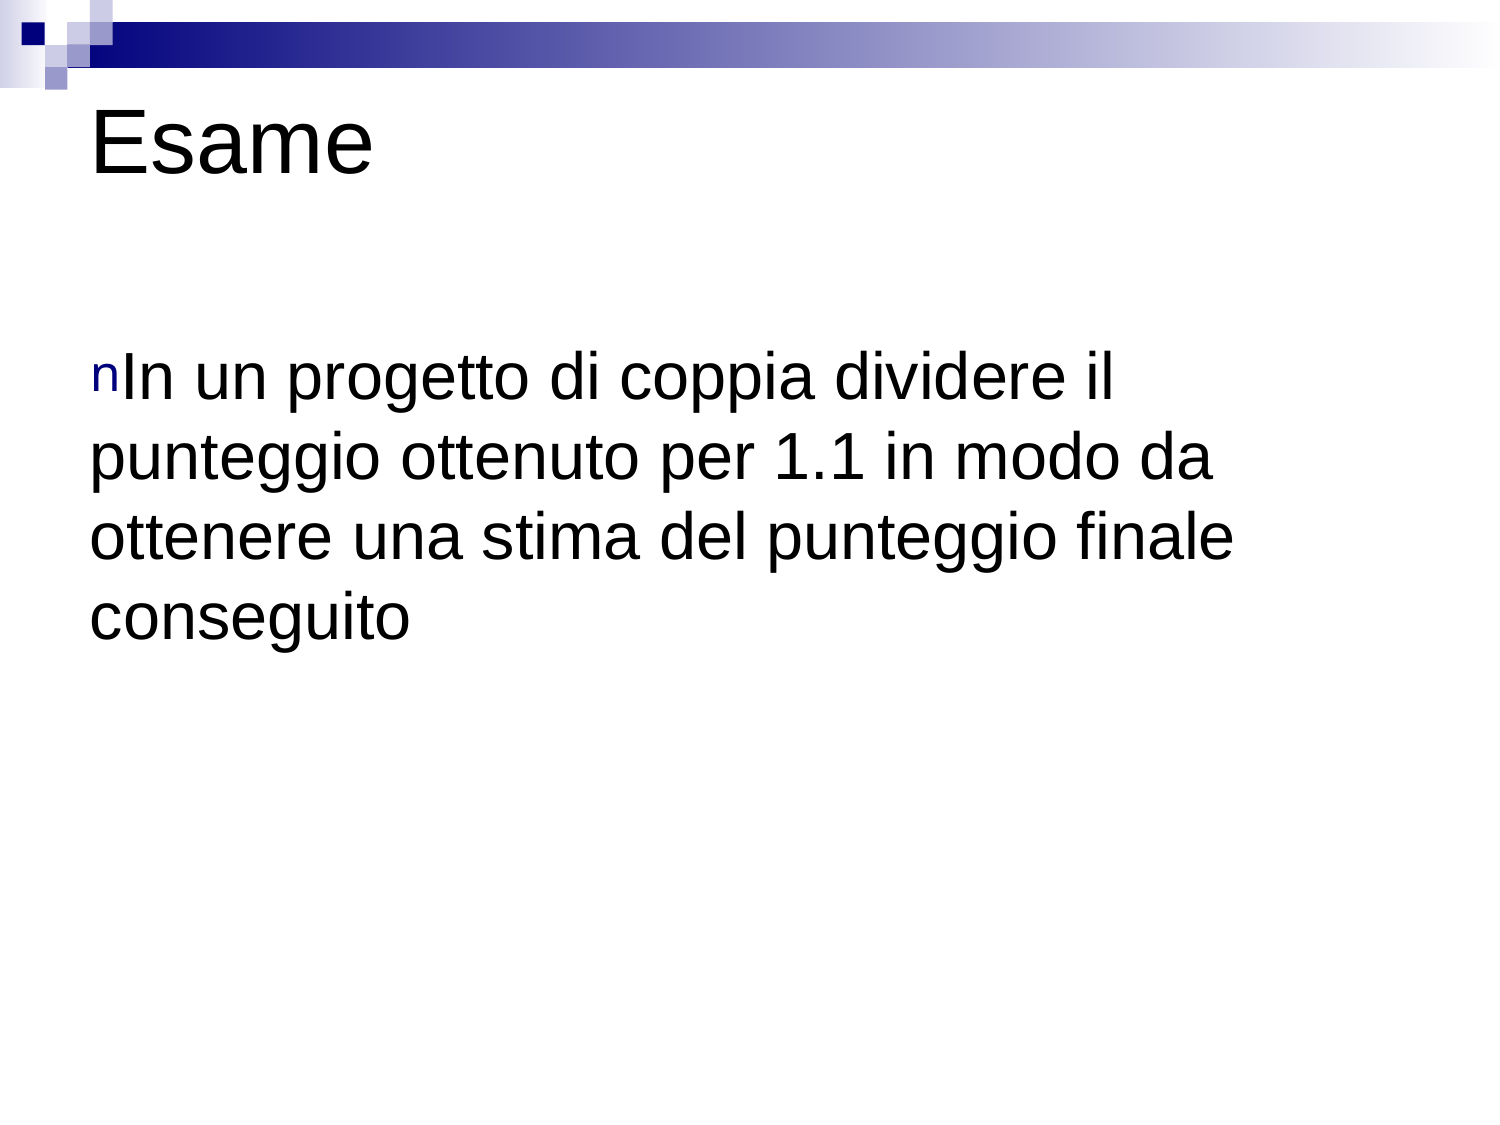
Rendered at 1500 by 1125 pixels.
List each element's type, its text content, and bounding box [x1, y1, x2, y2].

title Esame [75, 75, 1425, 300]
list In un progetto di coppia dividere il punteggio ottenuto per 1.1 in modo da ottenere una stima del punteggio finale conseguito [75, 324, 1425, 963]
